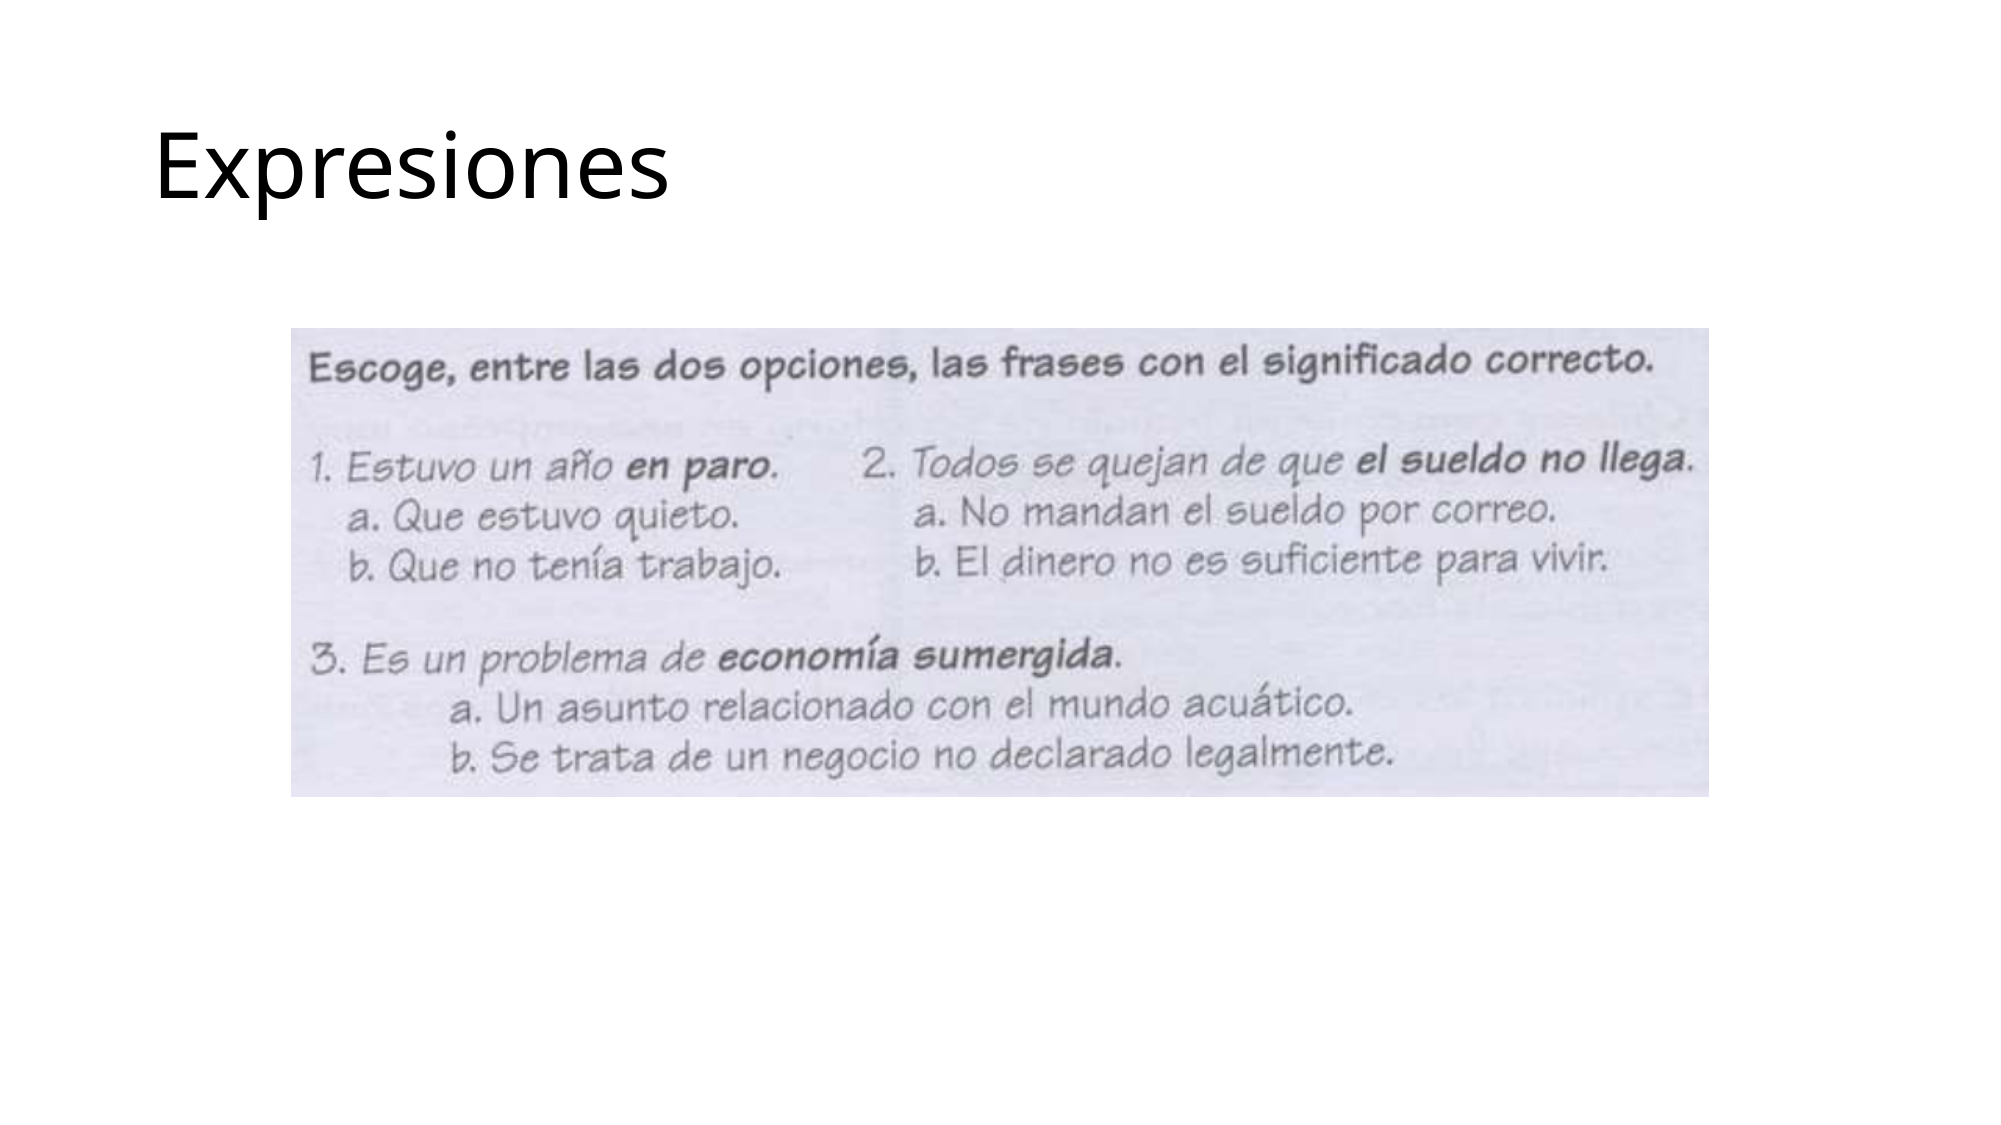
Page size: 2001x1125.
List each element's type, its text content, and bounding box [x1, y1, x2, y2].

picture [291, 328, 1709, 797]
title Expresiones [137, 59, 1863, 278]
